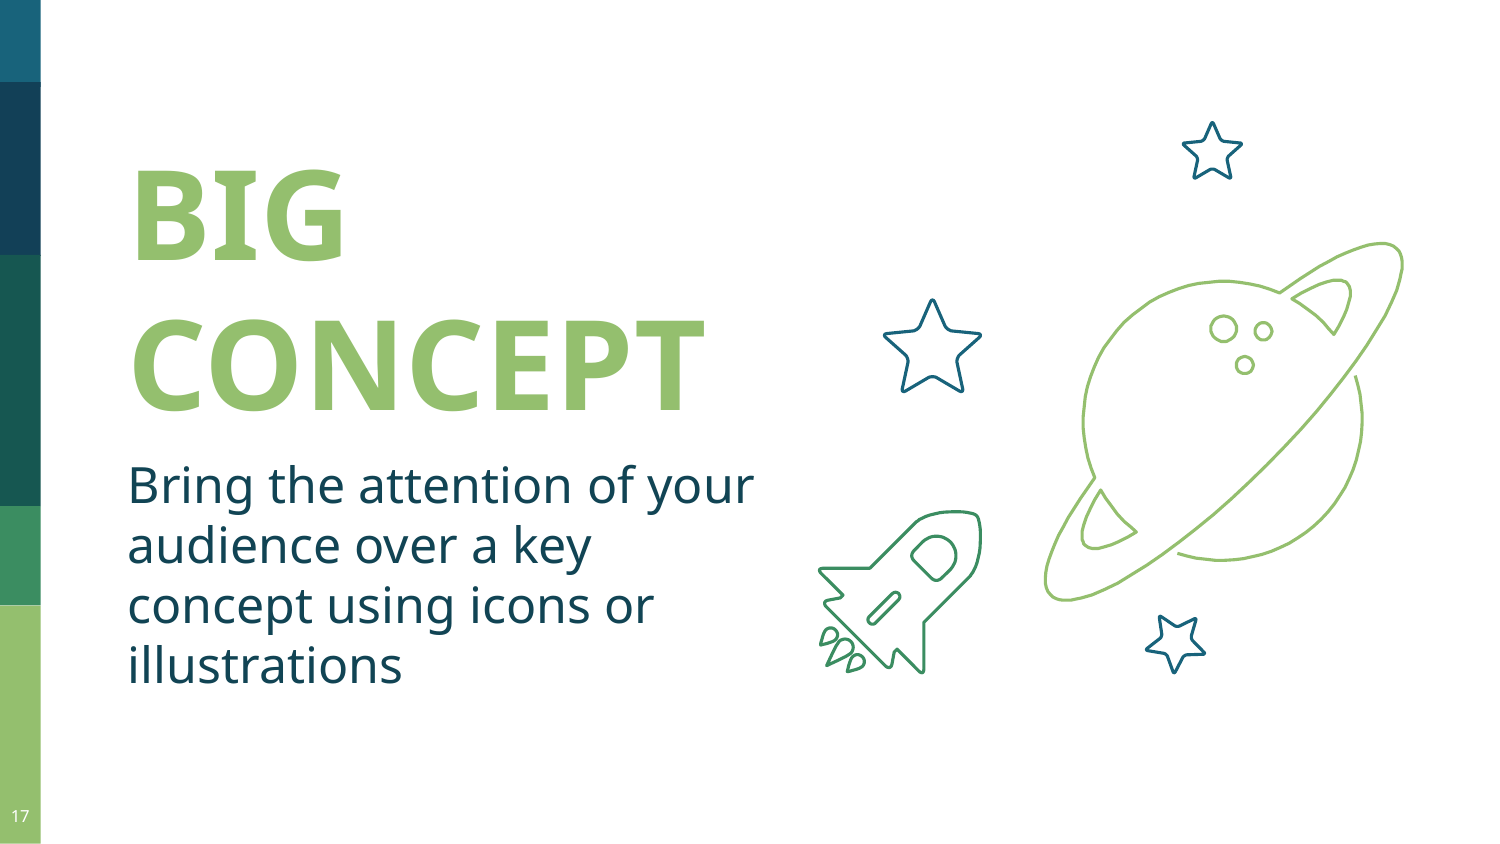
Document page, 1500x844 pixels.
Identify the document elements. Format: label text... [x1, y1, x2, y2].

slide_number <number> [0, 790, 49, 844]
title BIG CONCEPT [112, 259, 794, 450]
subtitle Bring the attention of your audience over a key concept using icons or illustrations [112, 509, 794, 639]
